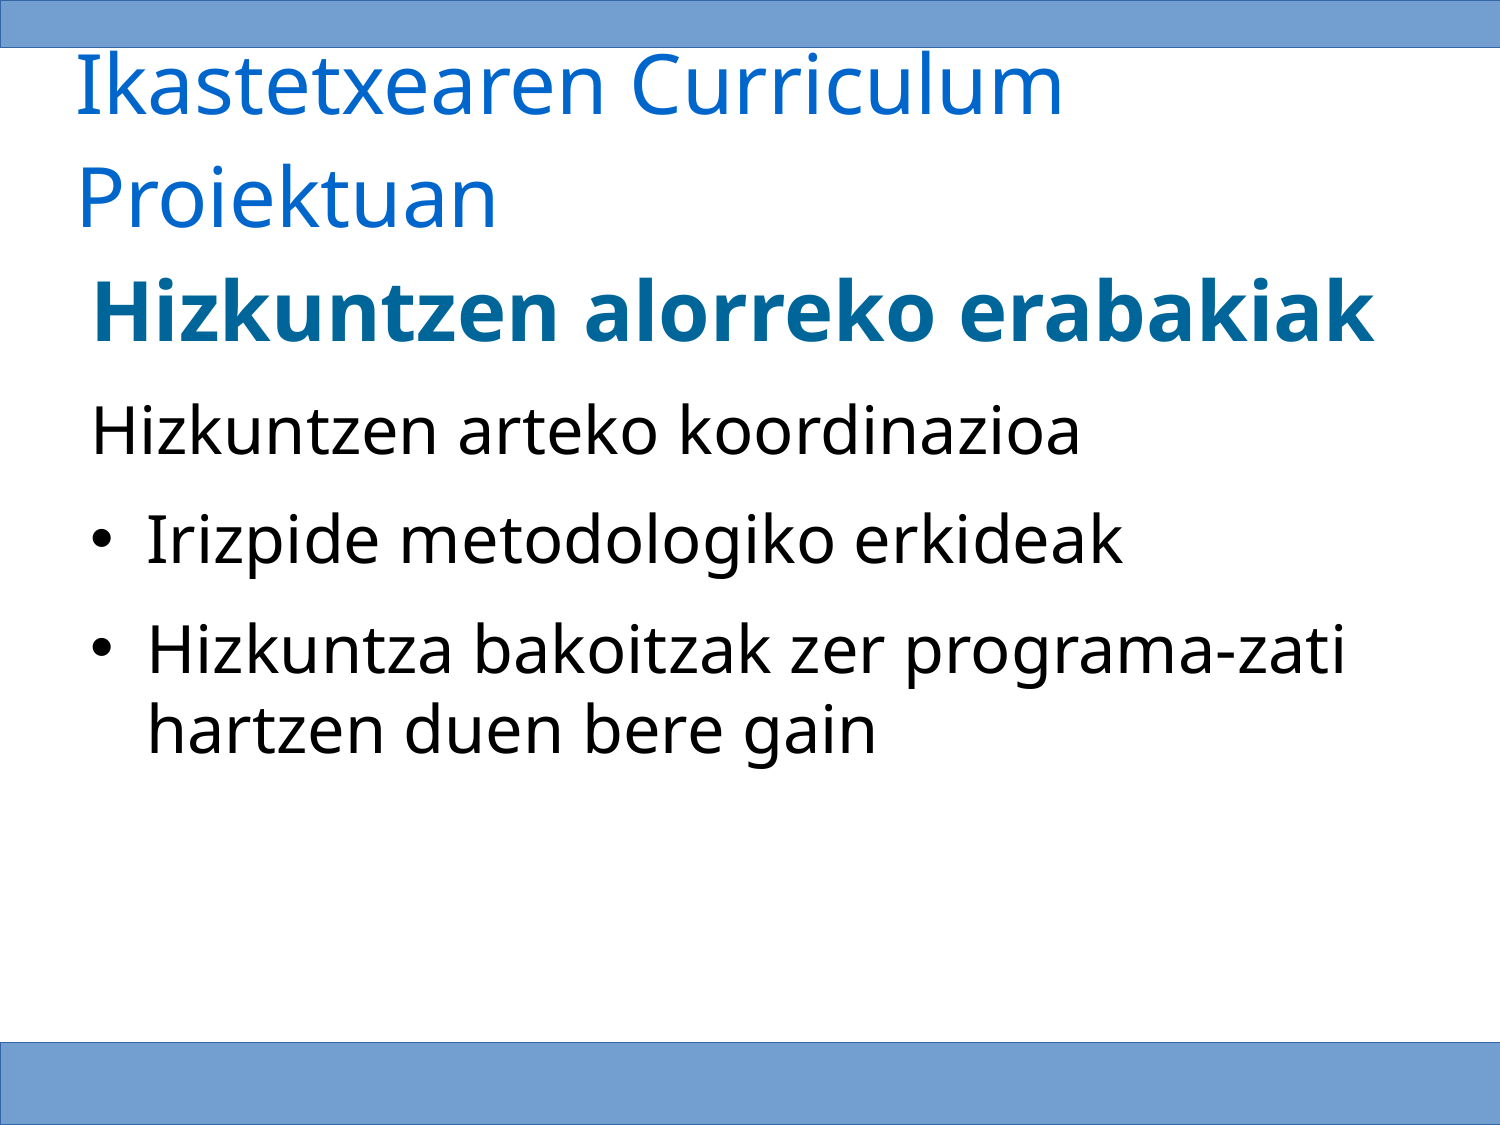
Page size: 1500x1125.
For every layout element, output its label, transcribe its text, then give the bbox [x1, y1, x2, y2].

title Ikastetxearen Curriculum Proiektuan [75, 45, 1425, 233]
list Hizkuntzen alorreko erabakiak Hizkuntzen arteko koordinazioa Irizpide metodologiko erkideak Hizkuntza bakoitzak zer programa-zati hartzen duen bere gain [75, 250, 1425, 994]
